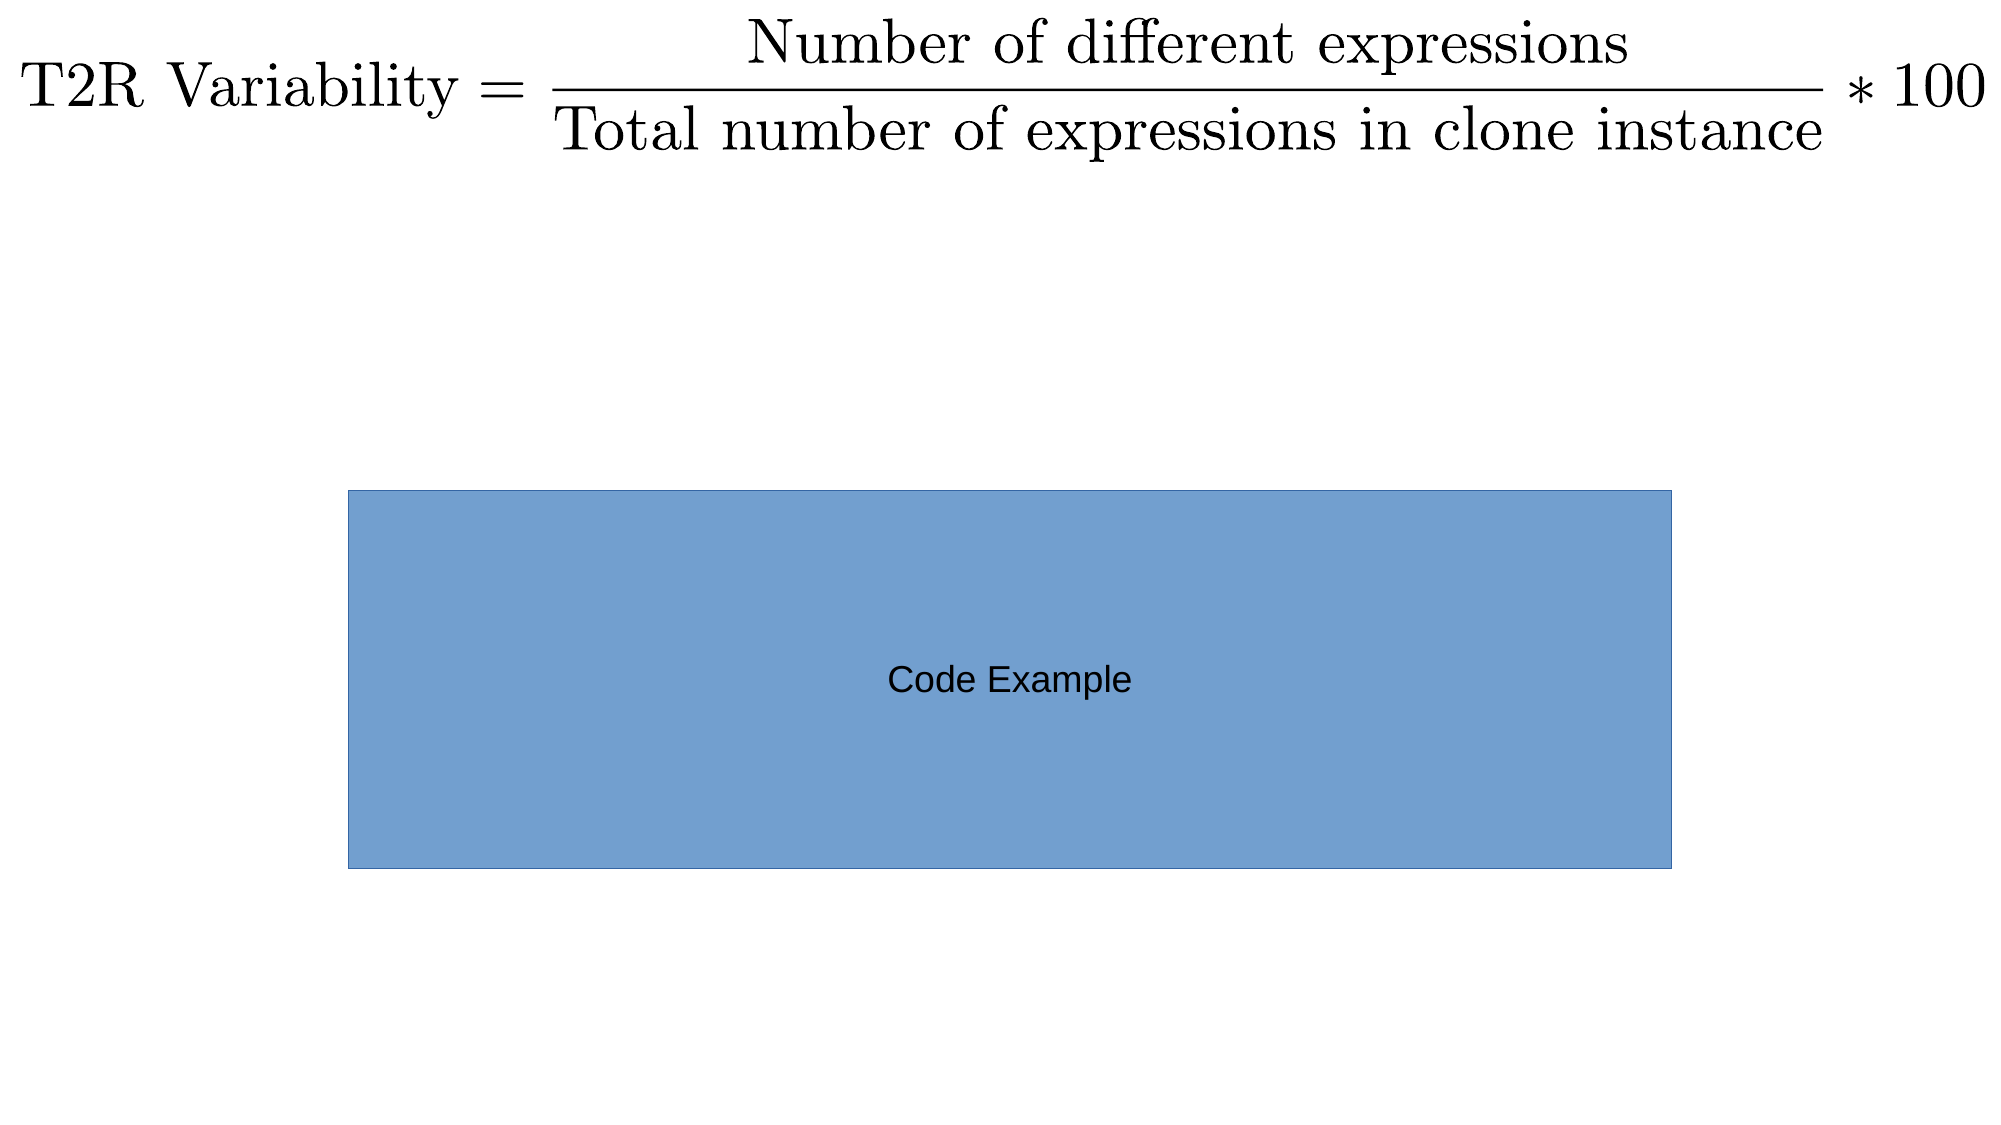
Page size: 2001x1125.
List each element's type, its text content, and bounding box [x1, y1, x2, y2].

picture [19, 17, 1985, 162]
text_box Code Example [348, 490, 1672, 869]
